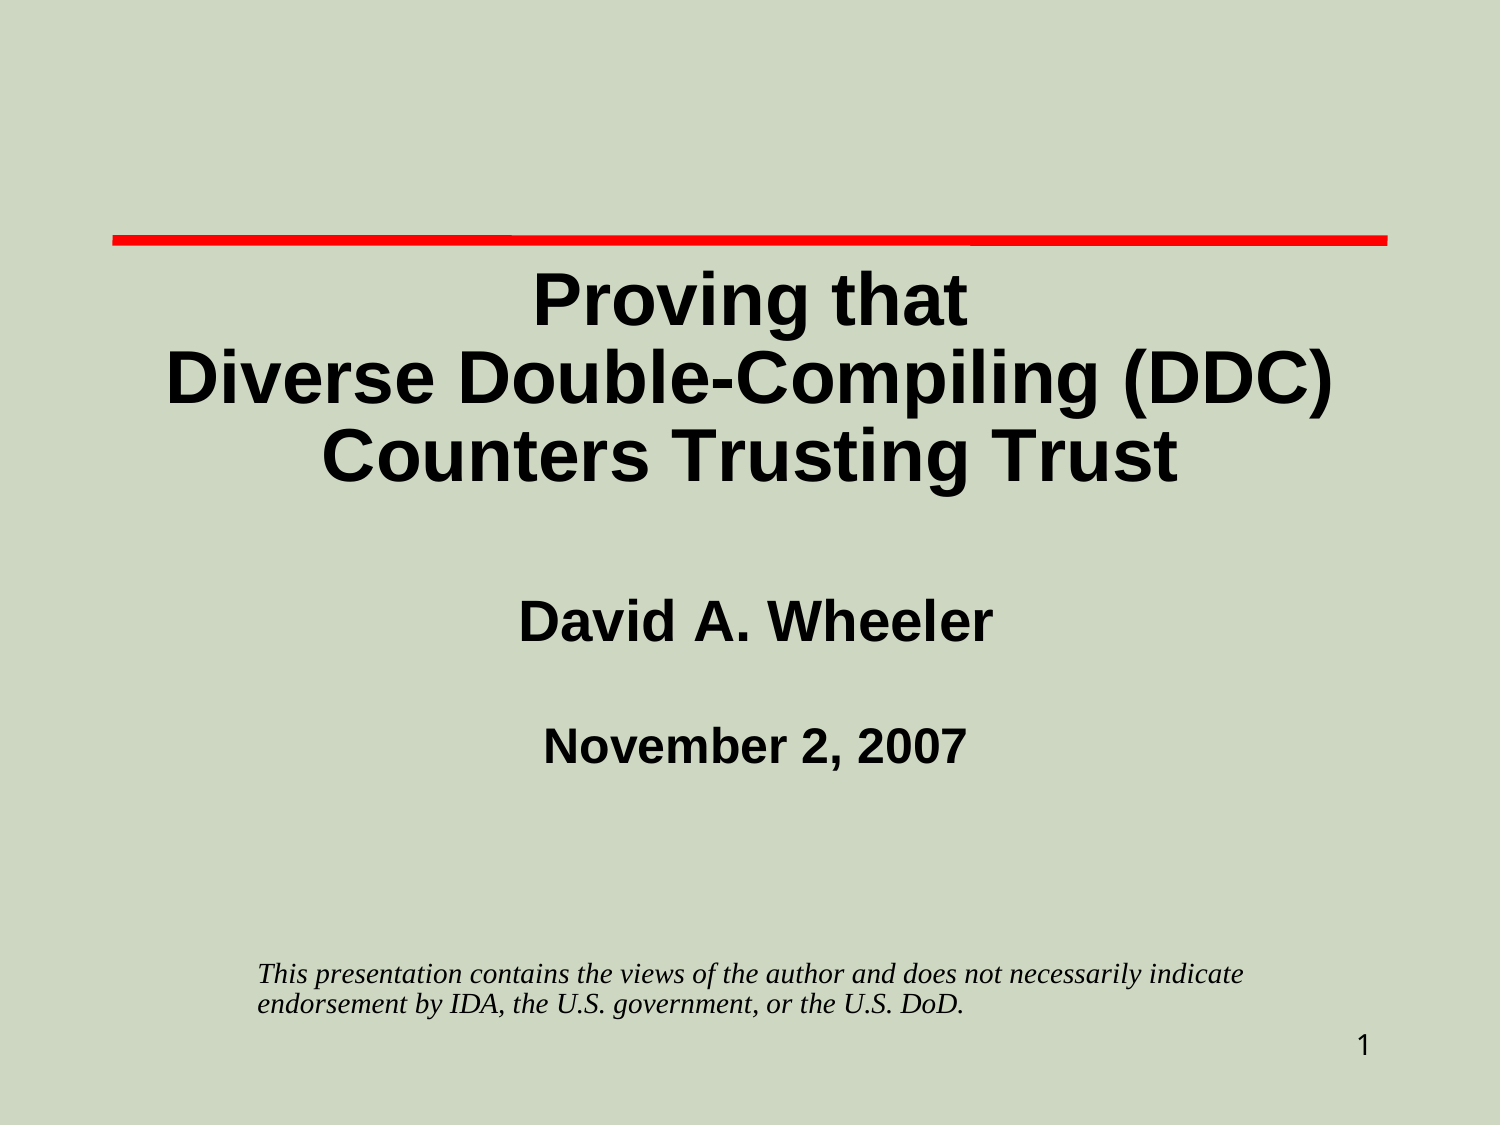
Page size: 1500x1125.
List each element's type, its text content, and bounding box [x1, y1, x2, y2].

subtitle David A. Wheeler November 2, 2007 [187, 512, 1326, 887]
title Proving that Diverse Double-Compiling (DDC) Counters Trusting Trust [85, 252, 1416, 508]
text_box This presentation contains the views of the author and does not necessarily indicate endorsement by IDA, the U.S. government, or the U.S. DoD. [242, 951, 1278, 1028]
